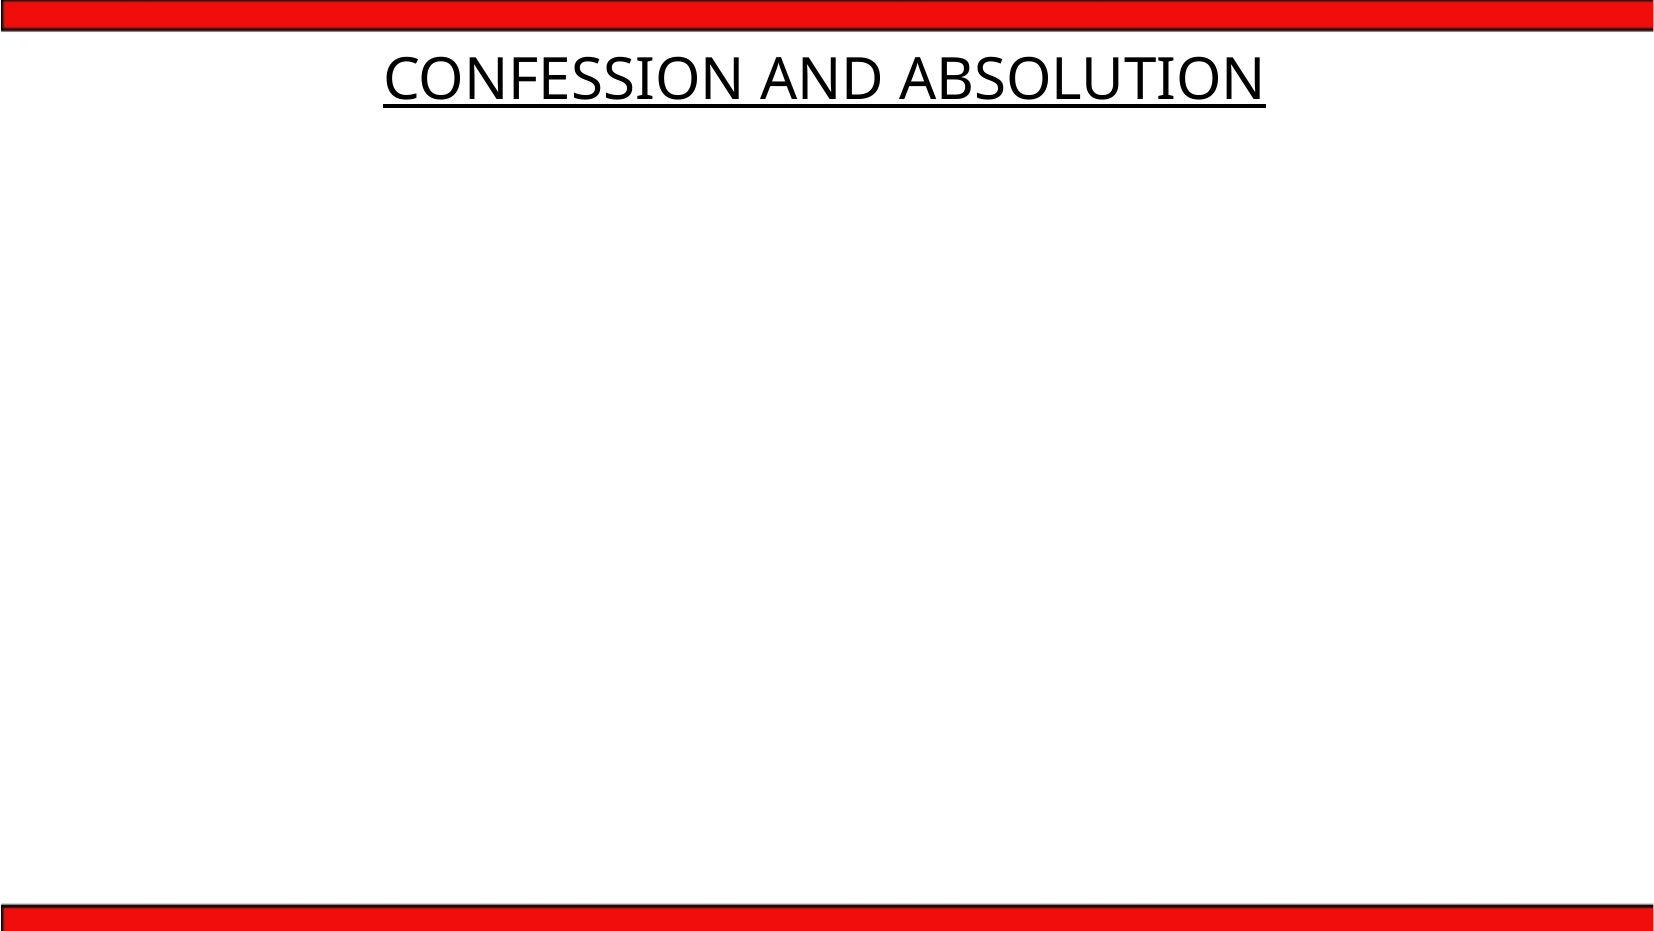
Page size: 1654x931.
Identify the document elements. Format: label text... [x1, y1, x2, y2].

text_box Confession and Absolution [60, 30, 1591, 151]
picture [1, 0, 1654, 931]
